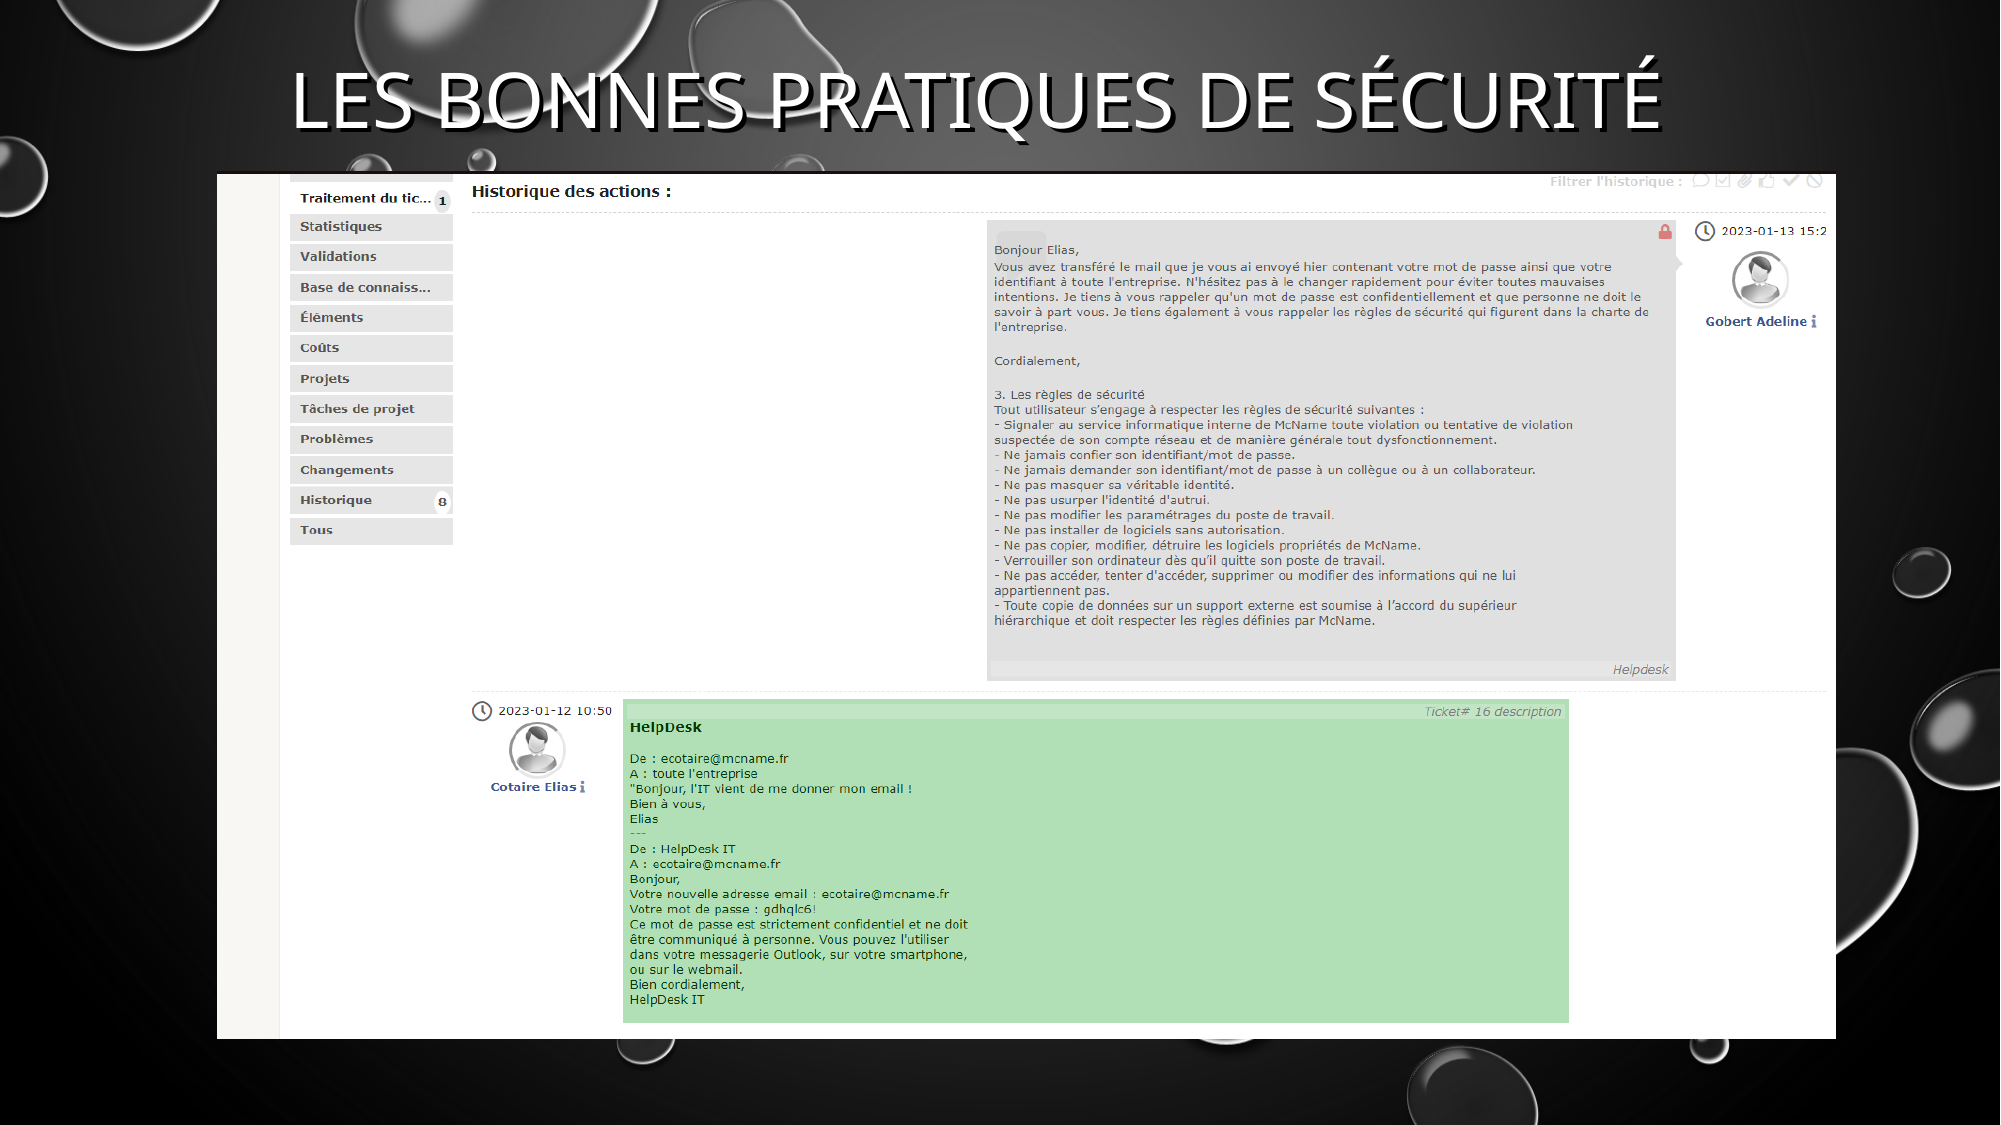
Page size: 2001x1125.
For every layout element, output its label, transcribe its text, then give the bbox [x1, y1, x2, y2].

picture [217, 171, 1836, 1039]
title les bonnes pratiques de sécurité [263, 37, 1690, 153]
